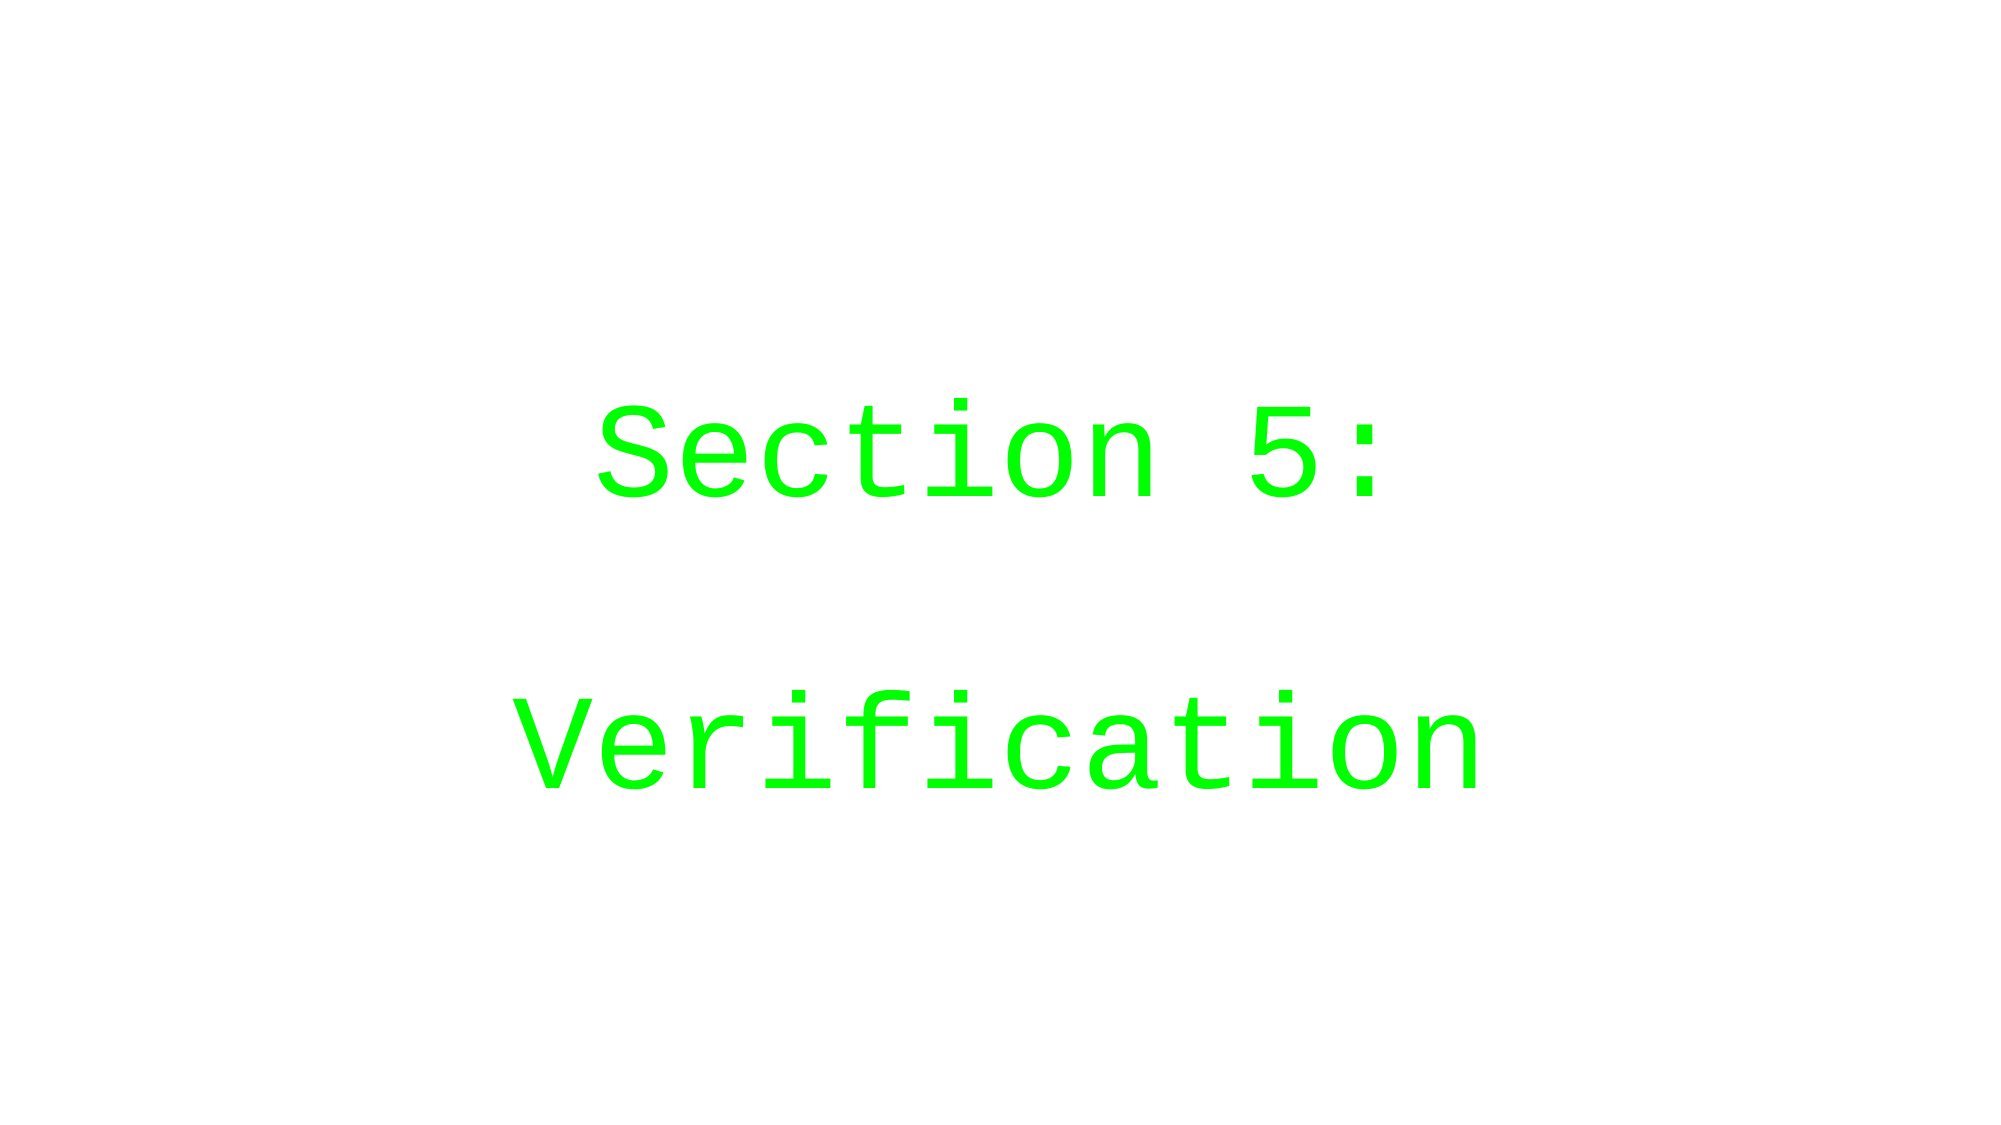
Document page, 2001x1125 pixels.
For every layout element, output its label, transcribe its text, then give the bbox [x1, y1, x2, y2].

title Section 5: Verification [0, 371, 2000, 761]
